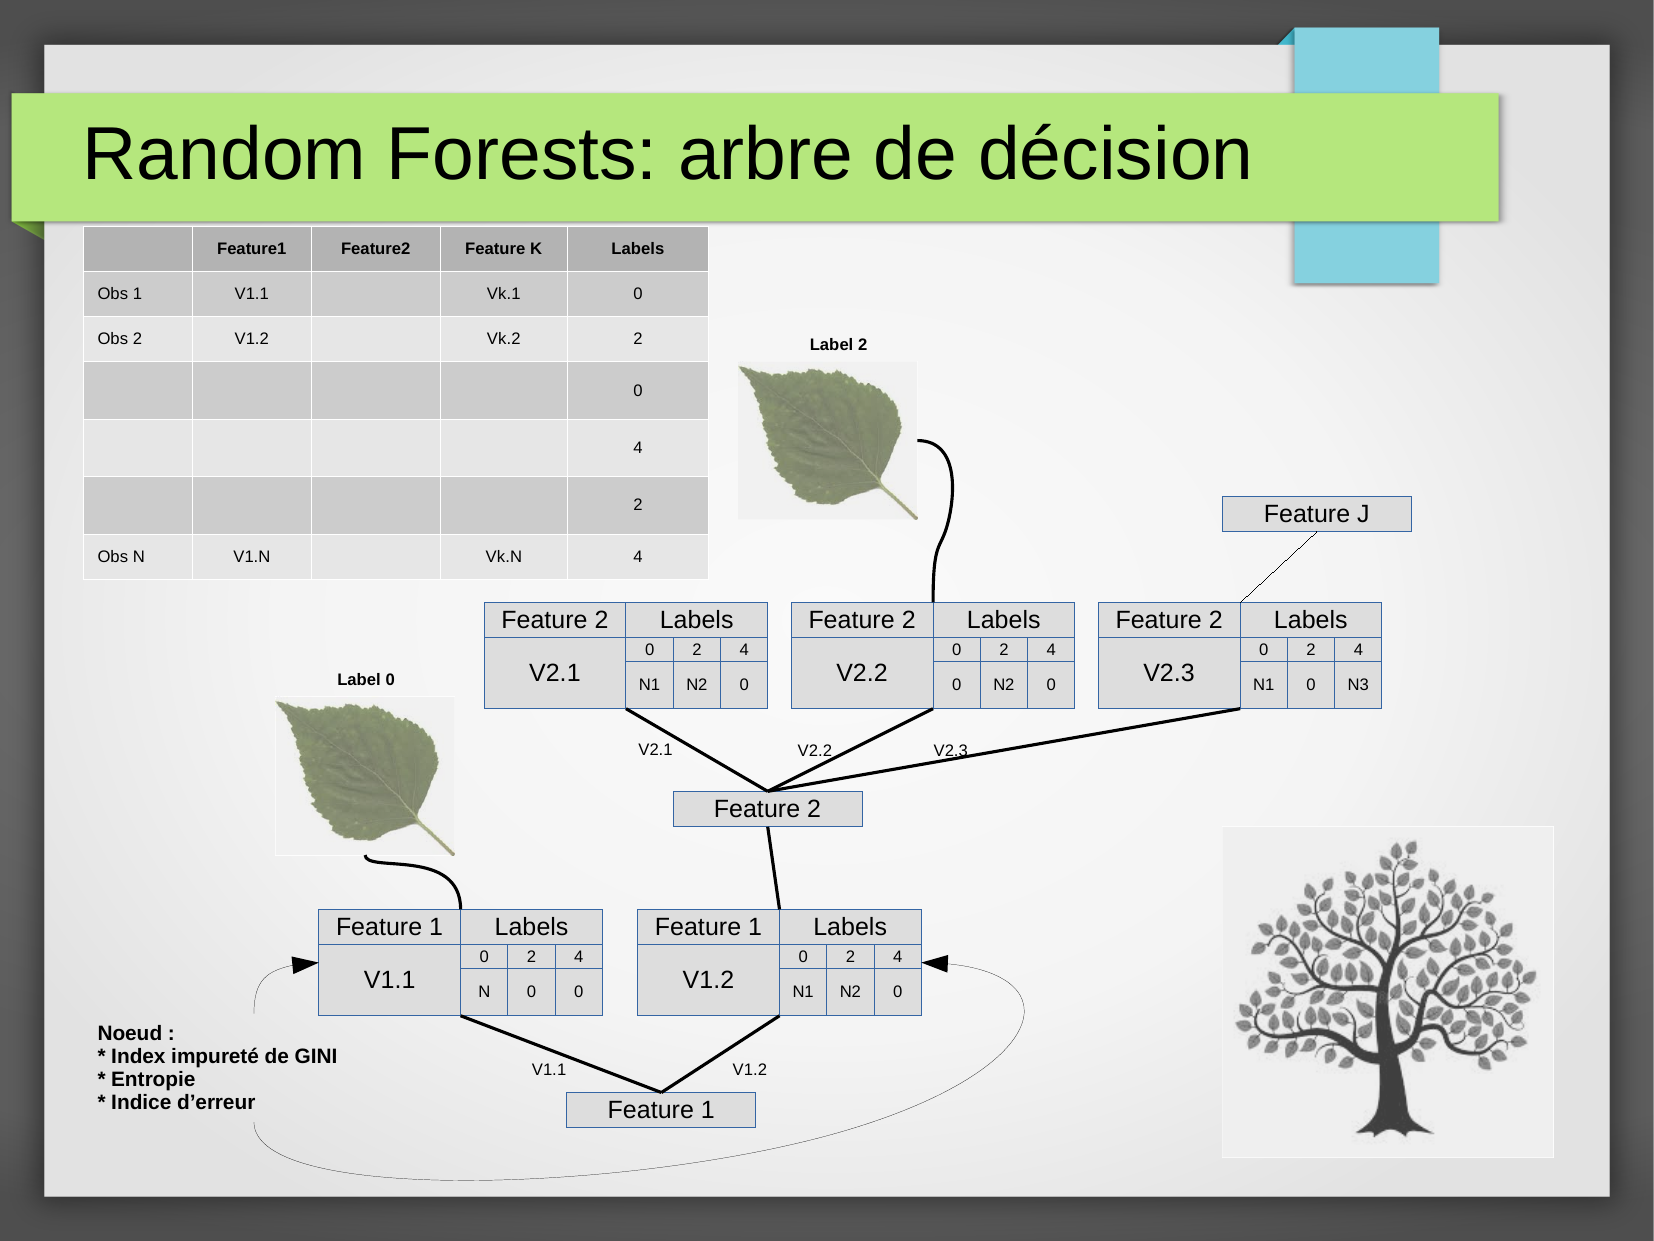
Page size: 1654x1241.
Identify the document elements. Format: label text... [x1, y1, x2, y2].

table_header [84, 227, 192, 271]
text_box 0 [933, 637, 980, 661]
text_box 0 [555, 968, 603, 1016]
text_box N2 [826, 968, 874, 1016]
table_header Feature K [441, 227, 567, 271]
text_box V1.2 [708, 1053, 792, 1087]
table_cell [312, 272, 440, 316]
text_box N3 [1334, 661, 1382, 709]
text_box Noeud : * Index impureté de GINI * Entropie * Indice d’erreur [82, 1013, 426, 1123]
table_cell [312, 535, 440, 579]
text_box 4 [1027, 637, 1075, 661]
table_cell Vk.2 [441, 317, 567, 361]
picture [0, 0, 1654, 1241]
text_box N [460, 968, 507, 1016]
text_box Feature 2 [791, 602, 933, 637]
text_box 0 [779, 944, 826, 968]
text_box 2 [826, 944, 874, 968]
table_header Feature1 [193, 227, 311, 271]
table_cell [193, 420, 311, 476]
text_box 0 [1027, 661, 1075, 709]
text_box [1222, 826, 1554, 1158]
table_cell [84, 420, 192, 476]
text_box Feature J [1222, 496, 1412, 532]
text_box 0 [1240, 637, 1287, 661]
table_cell Vk.1 [441, 272, 567, 316]
text_box N2 [980, 661, 1027, 709]
table_header Labels [568, 227, 708, 271]
text_box 2 [507, 944, 555, 968]
text_box 4 [1334, 637, 1382, 661]
text_box Labels [1240, 602, 1382, 637]
text_box V1.1 [318, 944, 460, 1016]
text_box N1 [1240, 661, 1287, 709]
text_box Label 0 [307, 663, 426, 697]
text_box V1.1 [507, 1053, 591, 1087]
table_cell [193, 477, 311, 534]
table_cell Vk.N [441, 535, 567, 579]
text_box 0 [460, 944, 507, 968]
text_box Feature 1 [566, 1092, 756, 1128]
text_box Feature 1 [318, 909, 460, 944]
table_cell [312, 477, 440, 534]
text_box Feature 1 [637, 909, 779, 944]
text_box Label 2 [779, 327, 898, 362]
text_box V2.2 [773, 734, 857, 768]
table_cell 0 [568, 362, 708, 419]
table_cell [84, 362, 192, 419]
text_box [275, 696, 455, 856]
text_box 4 [720, 637, 768, 661]
table_cell 2 [568, 477, 708, 534]
text_box 2 [1287, 637, 1334, 661]
table_cell Obs 2 [84, 317, 192, 361]
table_cell [312, 317, 440, 361]
text_box V2.2 [791, 637, 933, 709]
text_box Labels [933, 602, 1075, 637]
table_cell [441, 362, 567, 419]
text_box V2.1 [614, 732, 697, 766]
text_box V2.1 [484, 637, 625, 709]
table_cell [312, 420, 440, 476]
text_box V2.3 [909, 734, 993, 768]
text_box N1 [779, 968, 826, 1016]
text_box 4 [555, 944, 603, 968]
text_box 0 [507, 968, 555, 1016]
table_cell 0 [568, 272, 708, 316]
text_box 0 [720, 661, 768, 709]
table_cell [193, 362, 311, 419]
table_cell Obs N [84, 535, 192, 579]
text_box 0 [625, 637, 673, 661]
table_header Feature2 [312, 227, 440, 271]
table_cell 4 [568, 420, 708, 476]
text_box 0 [874, 968, 922, 1016]
text_box V2.3 [1098, 637, 1240, 709]
text_box 2 [673, 637, 720, 661]
text_box 4 [874, 944, 922, 968]
table_cell V1.2 [193, 317, 311, 361]
title Random Forests: arbre de décision [82, 94, 1477, 213]
table_cell 2 [568, 317, 708, 361]
text_box N1 [625, 661, 673, 709]
text_box V1.2 [637, 944, 779, 1016]
text_box 0 [933, 661, 980, 709]
text_box Feature 2 [673, 791, 863, 827]
text_box Labels [460, 909, 603, 944]
table_cell 4 [568, 535, 708, 579]
text_box Feature 2 [484, 602, 625, 637]
table_cell V1.N [193, 535, 311, 579]
table_cell Obs 1 [84, 272, 192, 316]
text_box 0 [1287, 661, 1334, 709]
text_box N2 [673, 661, 720, 709]
text_box 2 [980, 637, 1027, 661]
table_cell [441, 420, 567, 476]
table_cell [84, 477, 192, 534]
text_box Labels [625, 602, 768, 637]
text_box Labels [779, 909, 922, 944]
table_cell [312, 362, 440, 419]
table_cell [441, 477, 567, 534]
text_box [738, 361, 918, 520]
text_box Feature 2 [1098, 602, 1240, 637]
table_cell V1.1 [193, 272, 311, 316]
